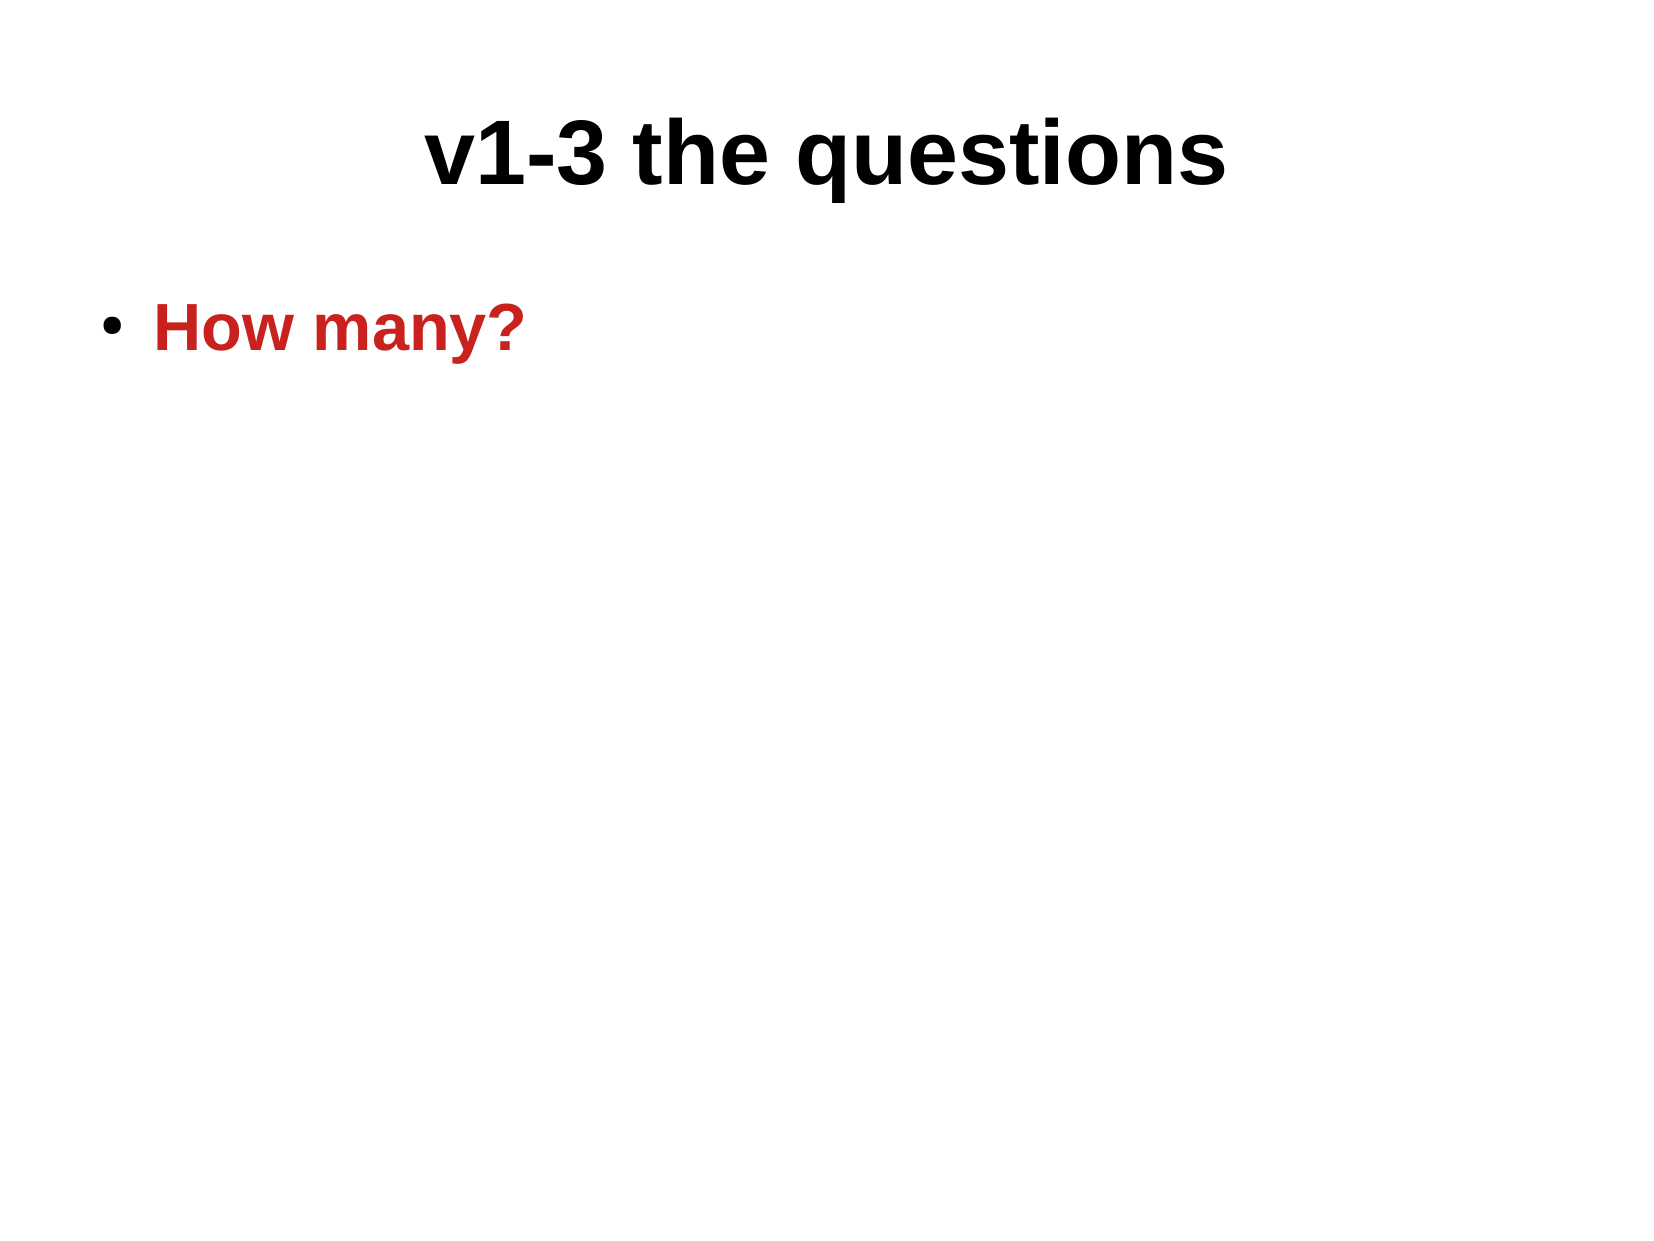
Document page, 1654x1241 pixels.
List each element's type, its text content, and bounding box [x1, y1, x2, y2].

list How many? [82, 290, 1571, 1010]
title v1-3 the questions [82, 49, 1571, 257]
